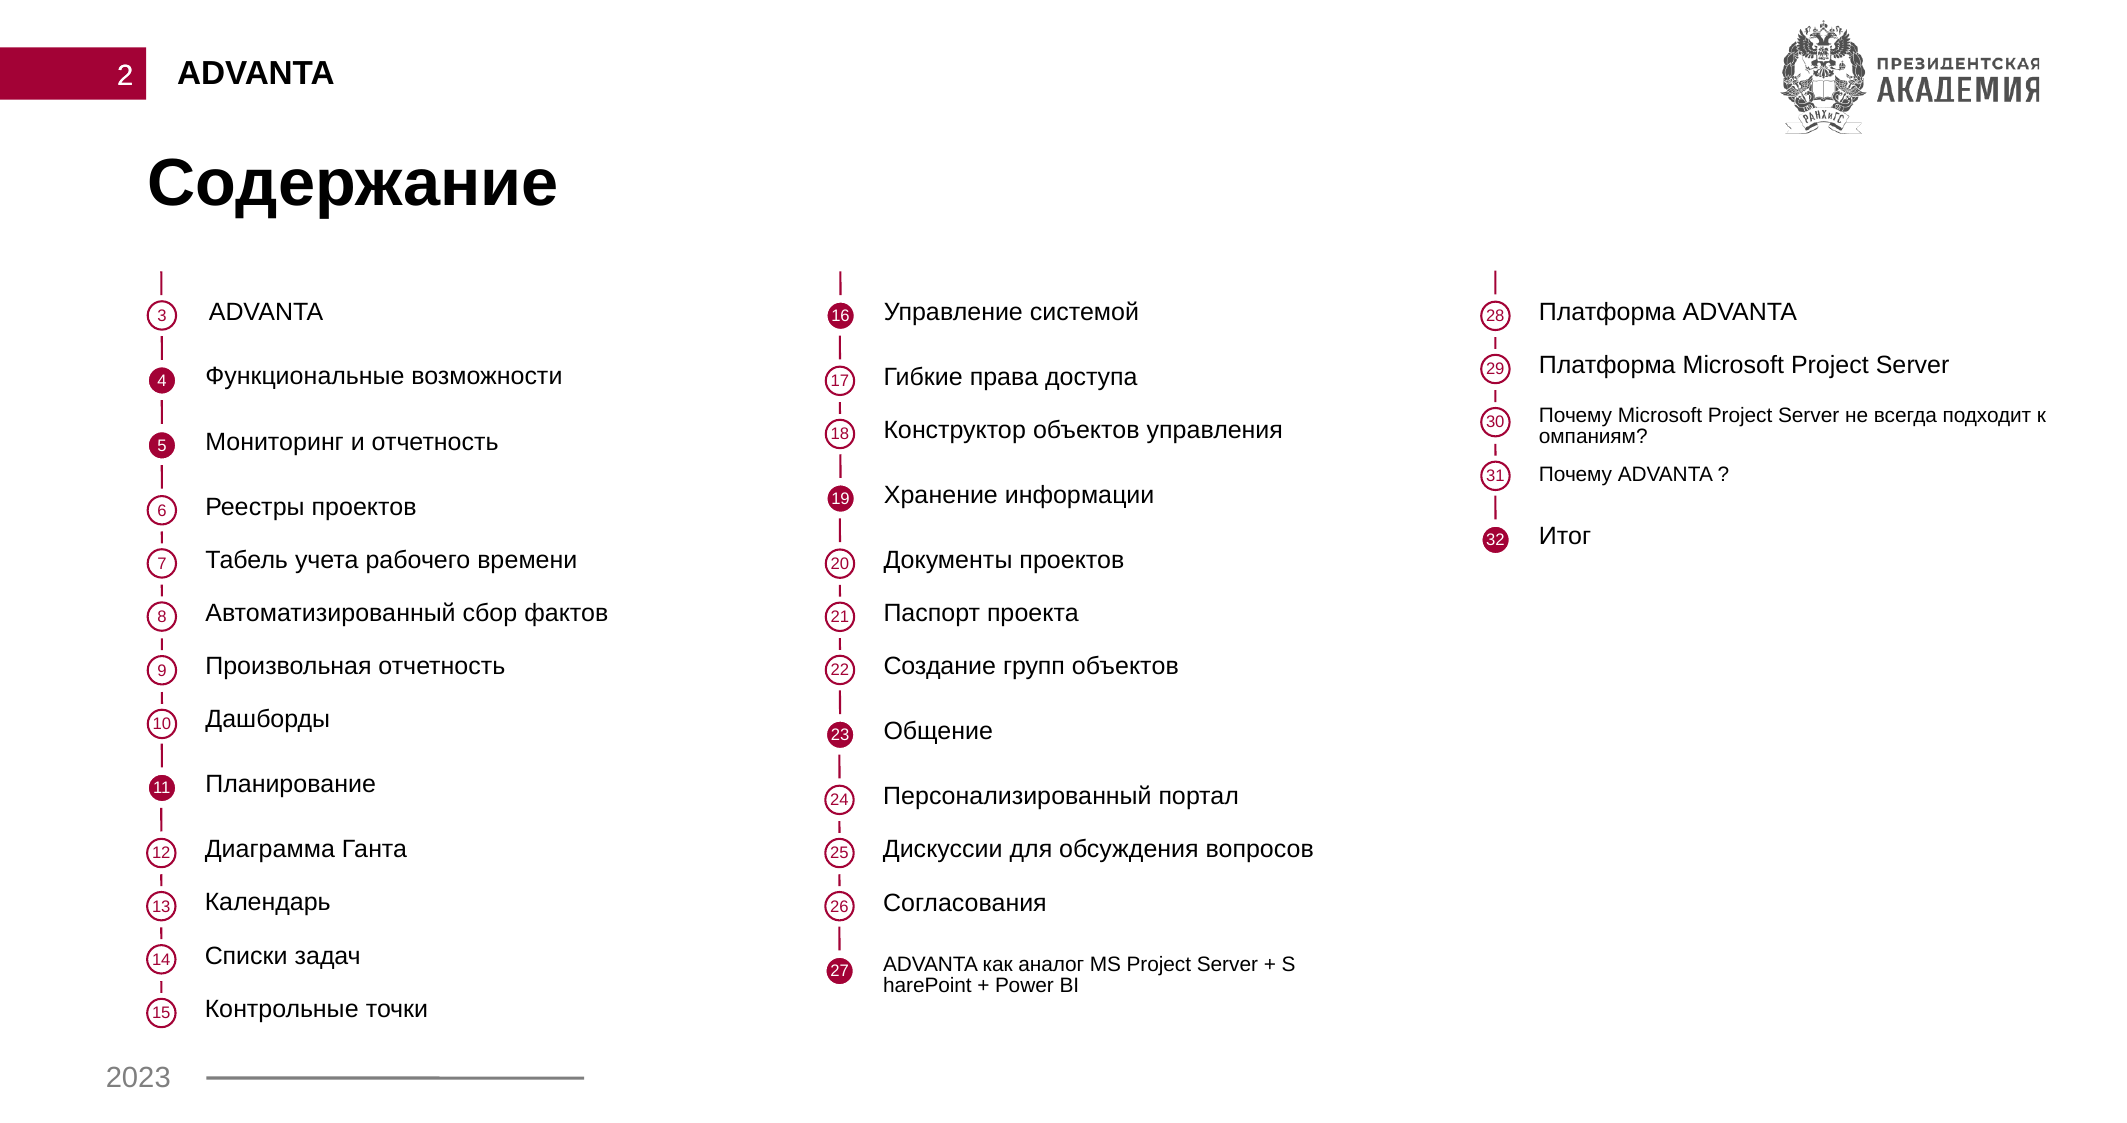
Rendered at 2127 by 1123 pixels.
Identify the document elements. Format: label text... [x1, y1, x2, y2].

text_box 10 [147, 709, 177, 739]
text_box Платформа Microsoft Project Server [1538, 348, 1953, 385]
text_box Гибкие права доступа [883, 360, 1297, 397]
text_box Паспорт проекта [883, 596, 1297, 633]
text_box Дискуссии для обсуждения вопросов [882, 832, 1347, 869]
text_box 4 [147, 366, 177, 395]
text_box 11 [147, 773, 177, 803]
text_box 28 [1481, 301, 1510, 331]
text_box 13 [147, 891, 176, 921]
text_box 6 [147, 496, 177, 525]
text_box 22 [825, 655, 855, 685]
text_box Создание групп объектов [883, 649, 1297, 686]
text_box Почему Microsoft Project Server не всегда подходит компаниям? [1538, 401, 2056, 438]
text_box Списки задач [204, 939, 619, 975]
text_box Реестры проектов [205, 489, 619, 526]
text_box ADVANTA [177, 43, 1241, 103]
text_box 3 [147, 301, 177, 330]
text_box Произвольная отчетность [205, 649, 619, 685]
text_box 15 [147, 998, 176, 1028]
text_box 30 [1481, 407, 1510, 437]
text_box 25 [825, 838, 854, 868]
text_box Хранение информации [884, 478, 1298, 514]
text_box Конструктор объектов управления [883, 413, 1297, 450]
text_box 12 [147, 838, 176, 868]
text_box Табель учета рабочего времени [205, 543, 619, 579]
text_box Автоматизированный сбор фактов [205, 596, 619, 633]
text_box 27 [825, 956, 854, 986]
text_box Персонализированный портал [883, 779, 1297, 816]
picture [1780, 20, 2040, 134]
text_box Мониторинг и отчетность [205, 424, 619, 461]
slide_number <номер> [27, 43, 149, 104]
text_box Дашборды [205, 702, 619, 739]
text_box 17 [825, 366, 855, 396]
text_box Платформа ADVANTA [1538, 295, 1953, 332]
text_box 9 [147, 656, 177, 685]
text_box 14 [147, 945, 176, 974]
text_box 5 [147, 431, 177, 460]
text_box 26 [825, 891, 854, 921]
text_box 20 [825, 549, 855, 578]
text_box Диаграмма Ганта [204, 832, 619, 869]
text_box Контрольные точки [204, 992, 619, 1028]
text_box 23 [825, 720, 855, 749]
text_box Функциональные возможности [205, 360, 619, 396]
text_box 19 [826, 484, 855, 513]
text_box 32 [1481, 525, 1510, 555]
text_box 16 [826, 301, 855, 330]
text_box ADVANTA как аналог MS Project Server + SharePoint + Power BI [883, 950, 1297, 987]
text_box 21 [825, 602, 855, 632]
text_box 8 [147, 602, 177, 631]
text_box 29 [1481, 354, 1510, 384]
text_box Управление системой [884, 295, 1298, 331]
text_box 24 [825, 785, 854, 815]
text_box 31 [1481, 461, 1510, 491]
text_box Согласования [883, 886, 1297, 922]
text_box 18 [825, 419, 855, 449]
text_box 7 [147, 549, 177, 578]
title Содержание [147, 147, 1719, 265]
text_box ADVANTA [209, 295, 623, 331]
text_box Итог [1539, 519, 1953, 556]
text_box Общение [883, 714, 1297, 750]
text_box Почему ADVANTA ? [1538, 460, 1953, 497]
text_box Документы проектов [883, 543, 1297, 579]
text_box Календарь [204, 885, 619, 922]
text_box Планирование [205, 767, 619, 804]
